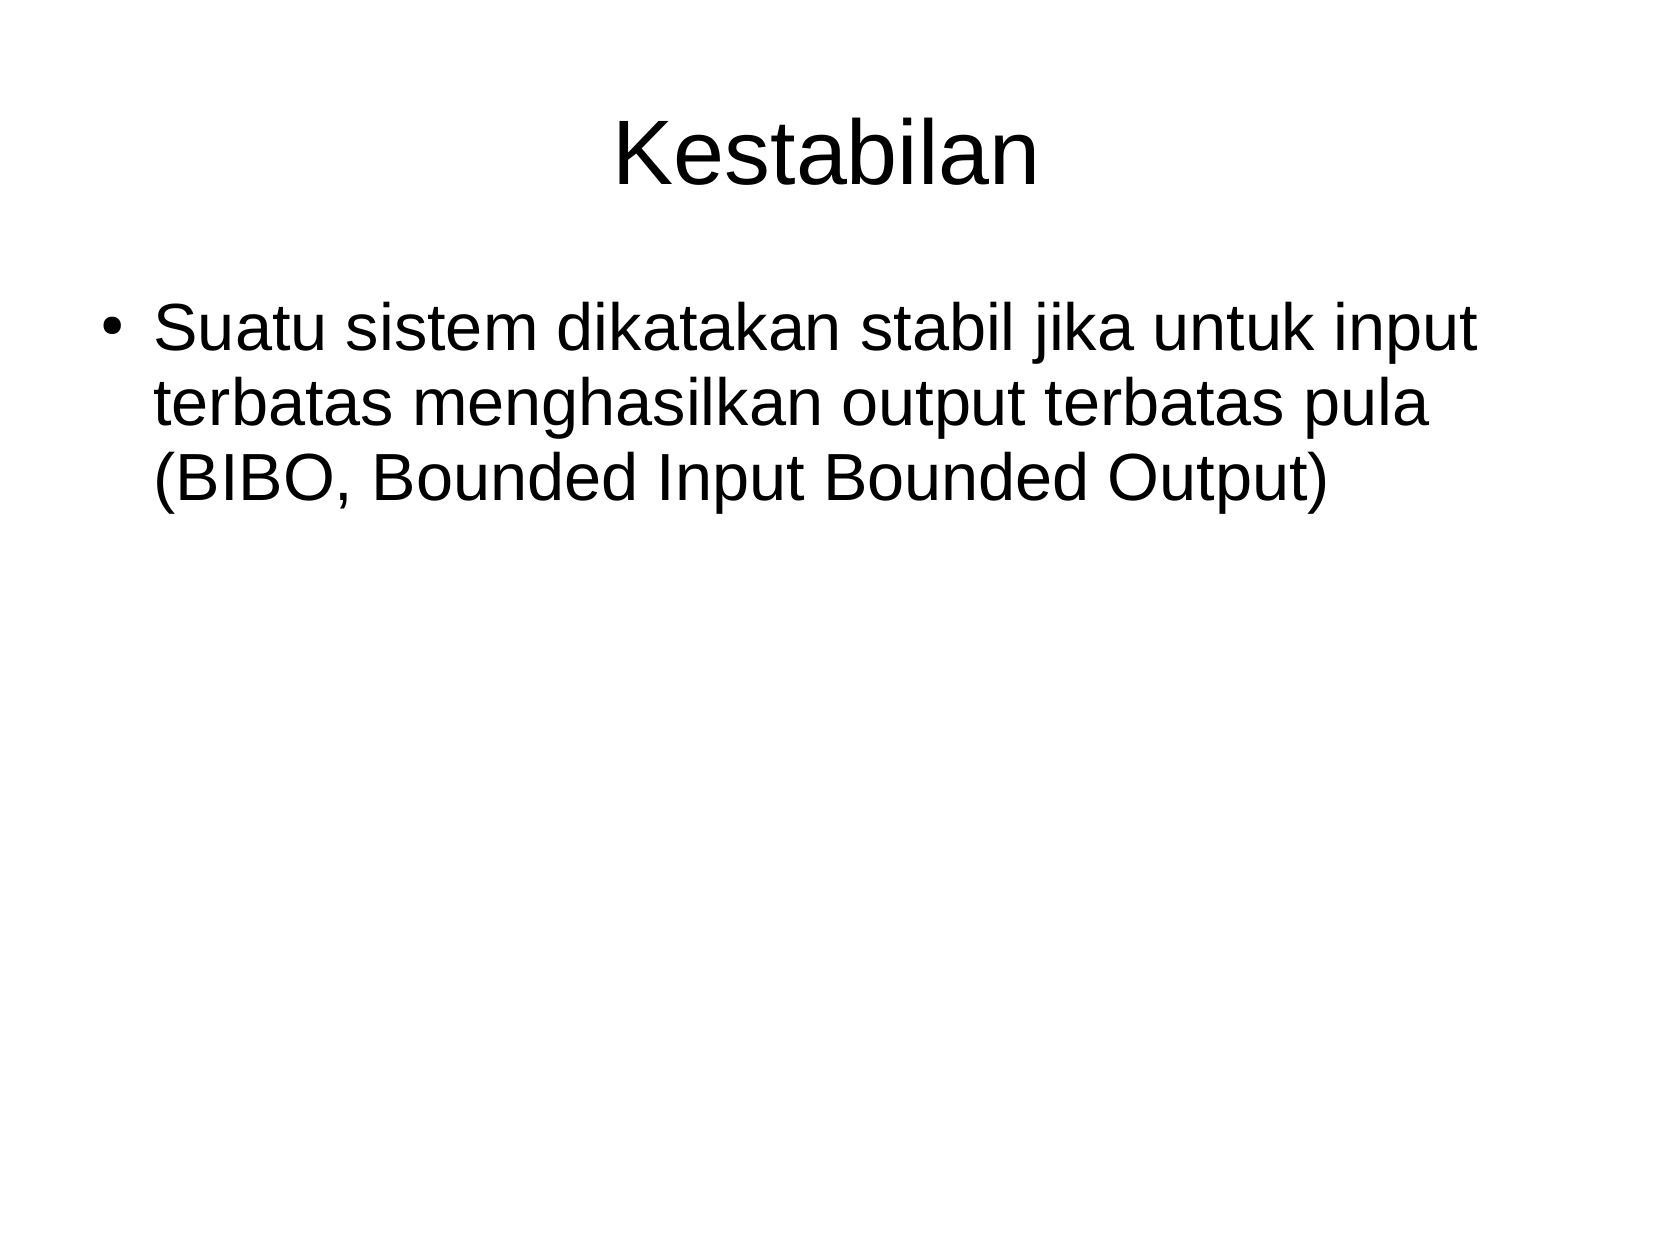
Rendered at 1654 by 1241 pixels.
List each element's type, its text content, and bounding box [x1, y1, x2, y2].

title Kestabilan [82, 49, 1571, 257]
list Suatu sistem dikatakan stabil jika untuk input terbatas menghasilkan output terbatas pula (BIBO, Bounded Input Bounded Output) [82, 290, 1571, 1010]
